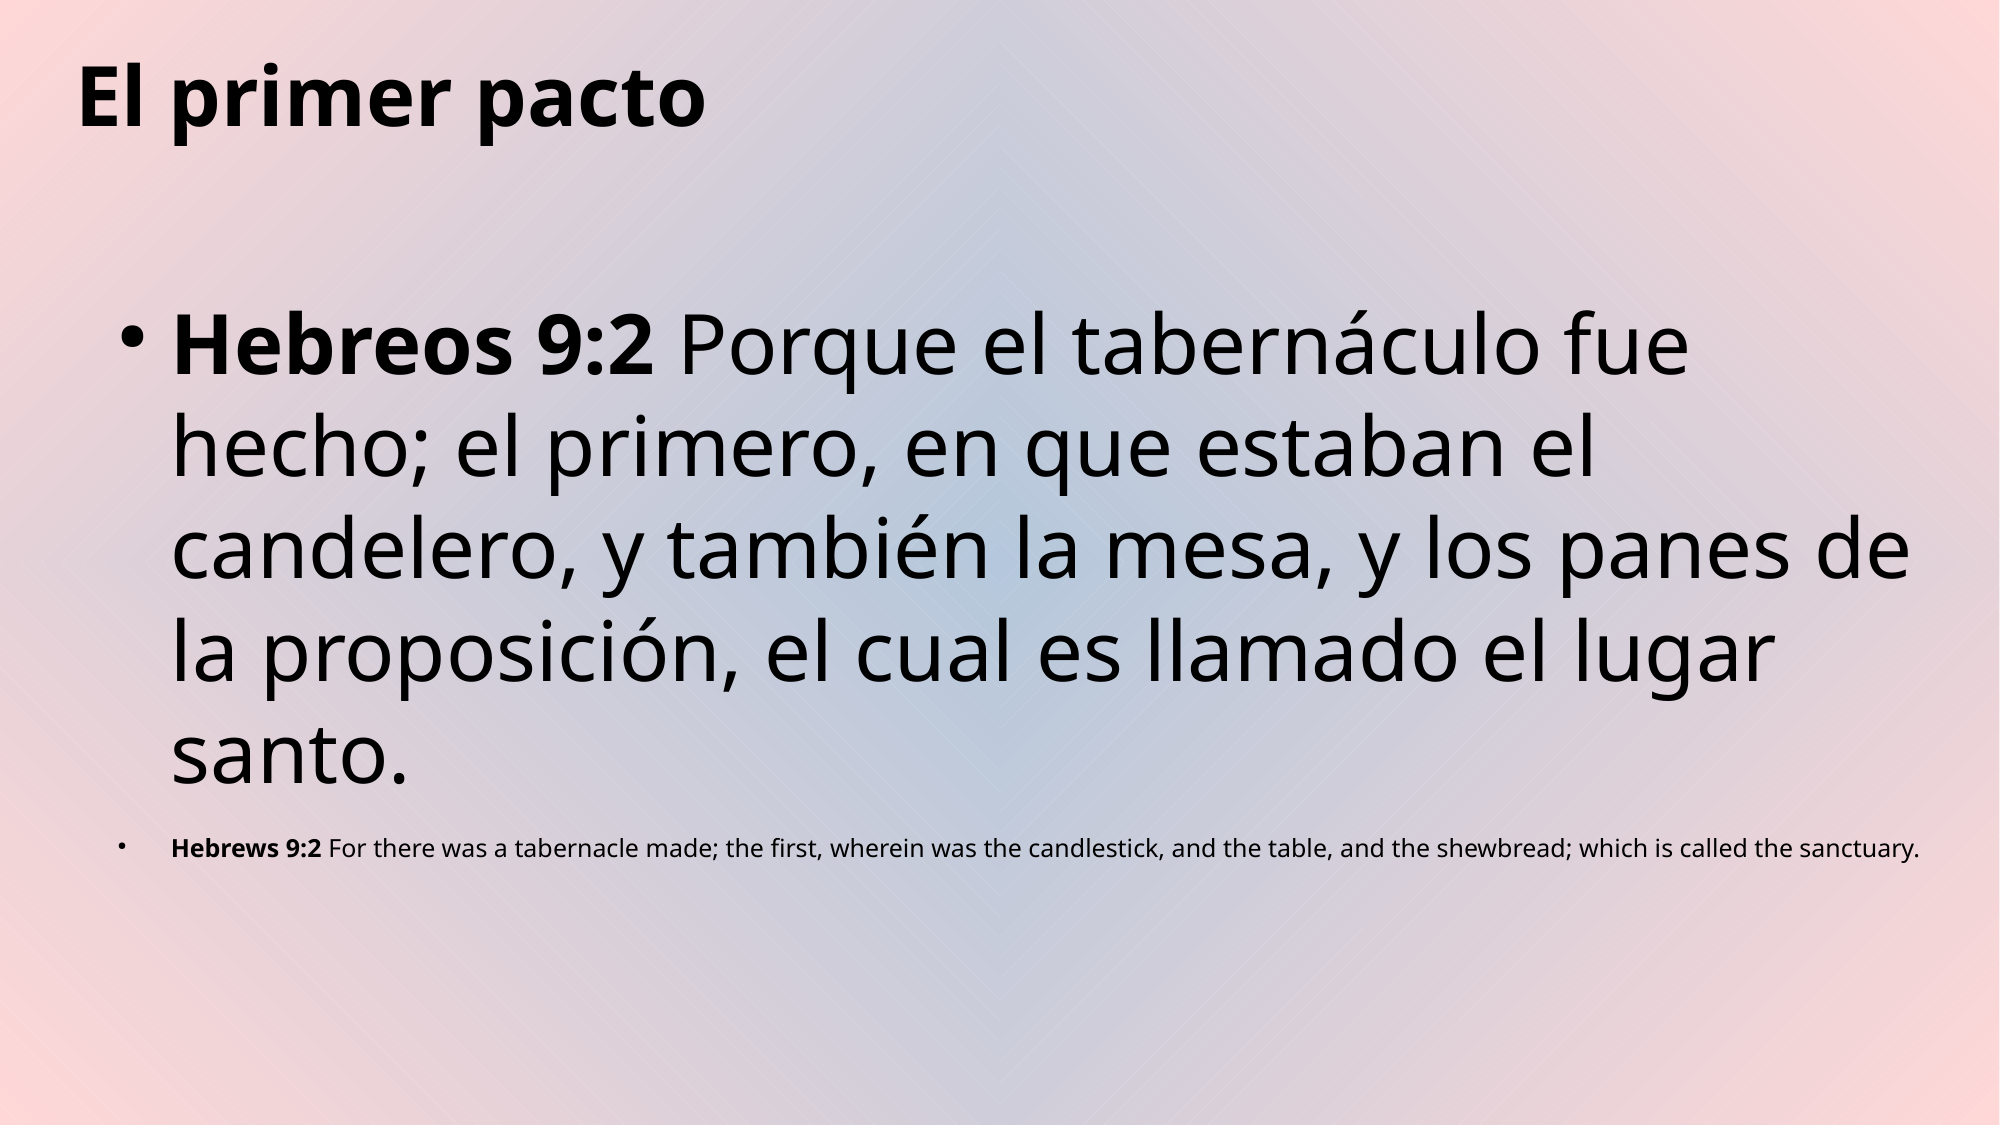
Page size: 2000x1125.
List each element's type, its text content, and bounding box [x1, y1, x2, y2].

list Hebreos 9:2 Porque el tabernáculo fue hecho; el primero, en que estaban el candelero, y también la mesa, y los panes de la proposición, el cual es llamado el lugar santo. Hebrews 9:2 For there was a tabernacle made; the first, wherein was the candlestick, and the table, and the shewbread; which is called the sanctuary. [99, 149, 1950, 1013]
title El primer pacto [74, 35, 1950, 153]
